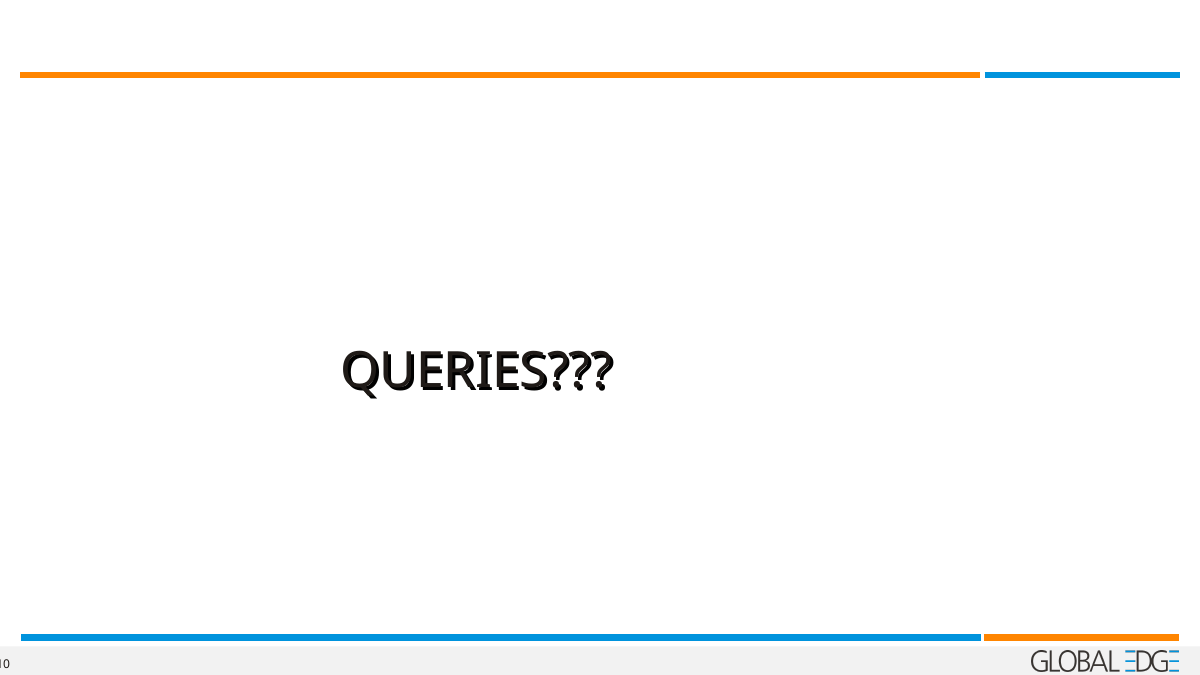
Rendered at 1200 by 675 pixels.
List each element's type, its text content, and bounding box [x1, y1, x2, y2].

picture [1031, 650, 1179, 672]
list QUERIES??? [34, 97, 1193, 638]
